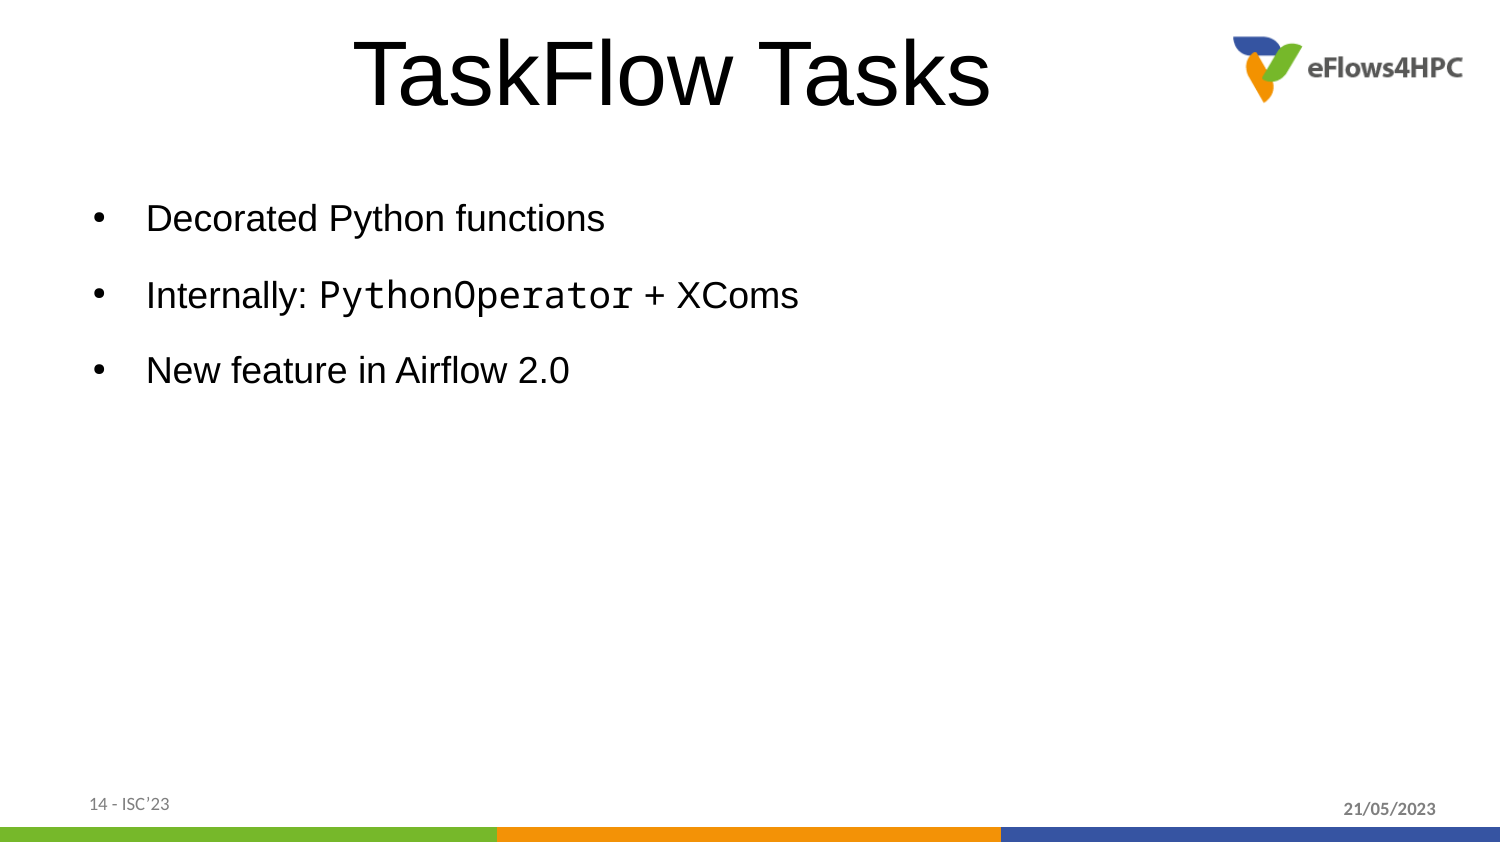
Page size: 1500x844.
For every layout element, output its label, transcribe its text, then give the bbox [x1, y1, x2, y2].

title TaskFlow Tasks [134, 22, 1212, 126]
list Decorated Python functions Internally: PythonOperator + XComs New feature in Airflow 2.0 [75, 197, 1425, 687]
picture [1212, 23, 1487, 122]
